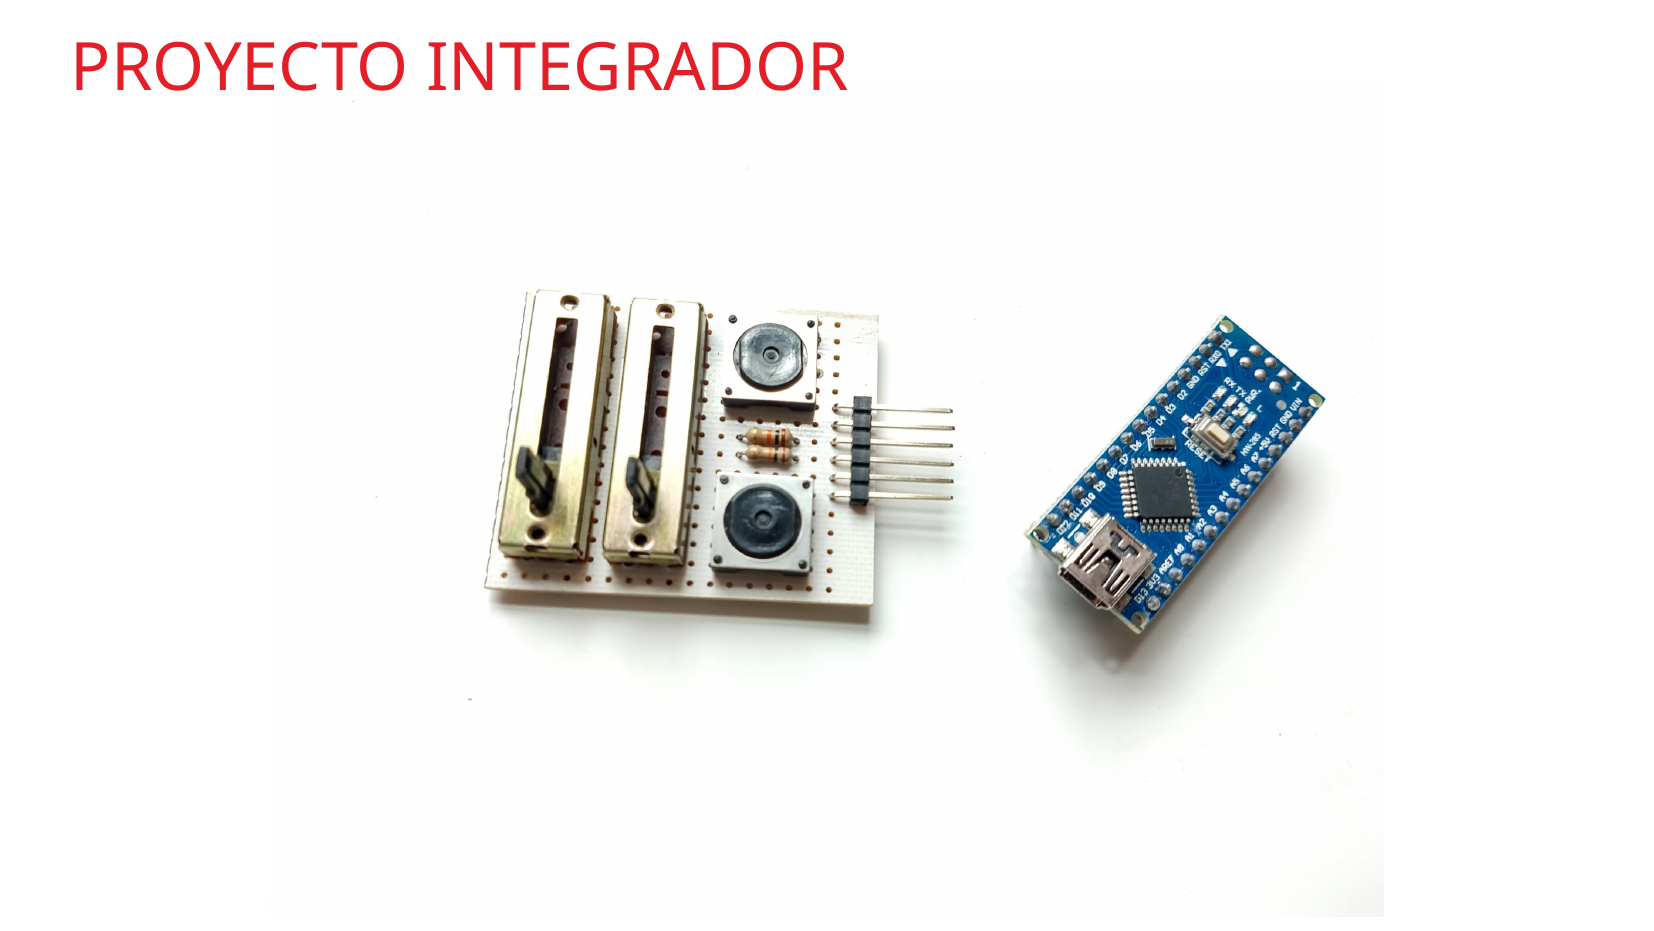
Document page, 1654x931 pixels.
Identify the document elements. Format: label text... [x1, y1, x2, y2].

title PROYECTO INTEGRADOR [70, 11, 1347, 118]
picture [269, 80, 1384, 917]
